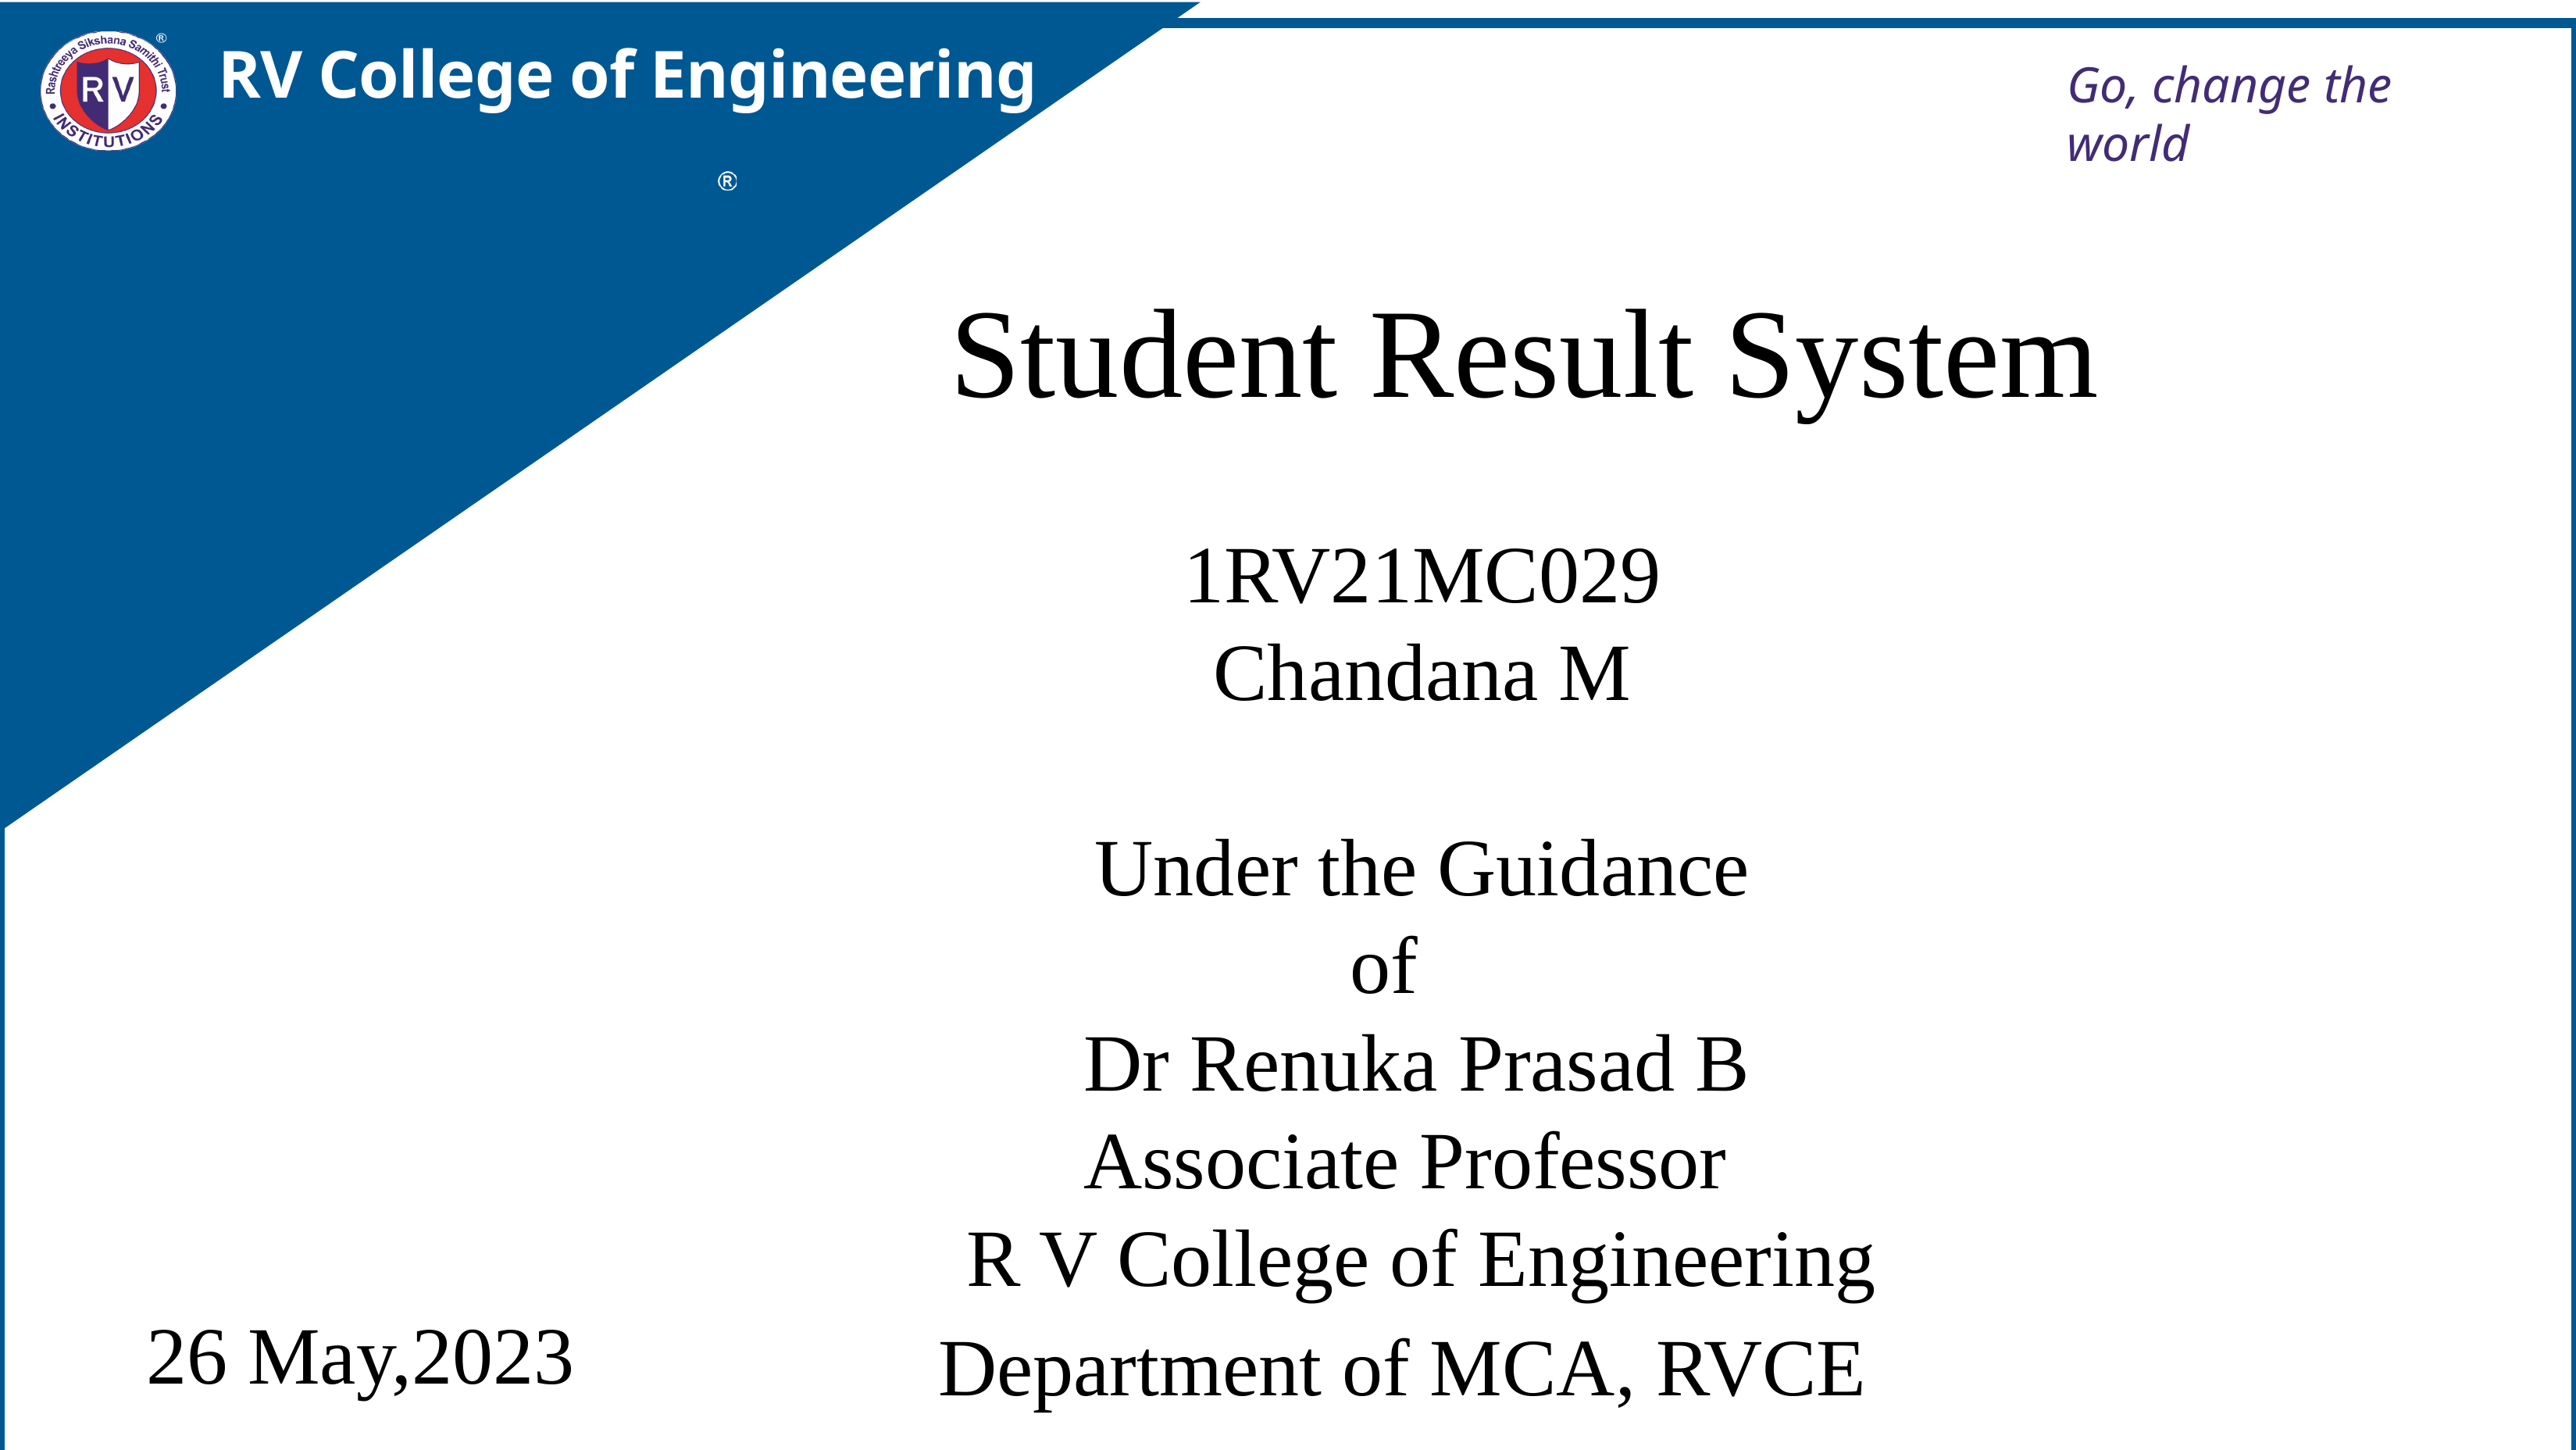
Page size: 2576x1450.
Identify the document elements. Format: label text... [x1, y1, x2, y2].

text_box Department of MCA, RVCE [37, 1303, 2539, 1419]
text_box RV College of Engineering [216, 32, 1064, 111]
text_box RV College of Engineering [487, 70, 502, 91]
text_box RV College of Engineering [1008, 70, 1023, 91]
text_box Go, change the world [2065, 52, 2502, 171]
text_box 1RV21MC029 Chandana M Under the Guidance of Dr Renuka Prasad B Associate Professor R V College of Engineering 26 May,2023 [146, 416, 2465, 1303]
text_box Student Result System [665, 257, 2417, 416]
text_box [0, 2, 2576, 1450]
text_box RV College of Engineering [740, 70, 755, 91]
